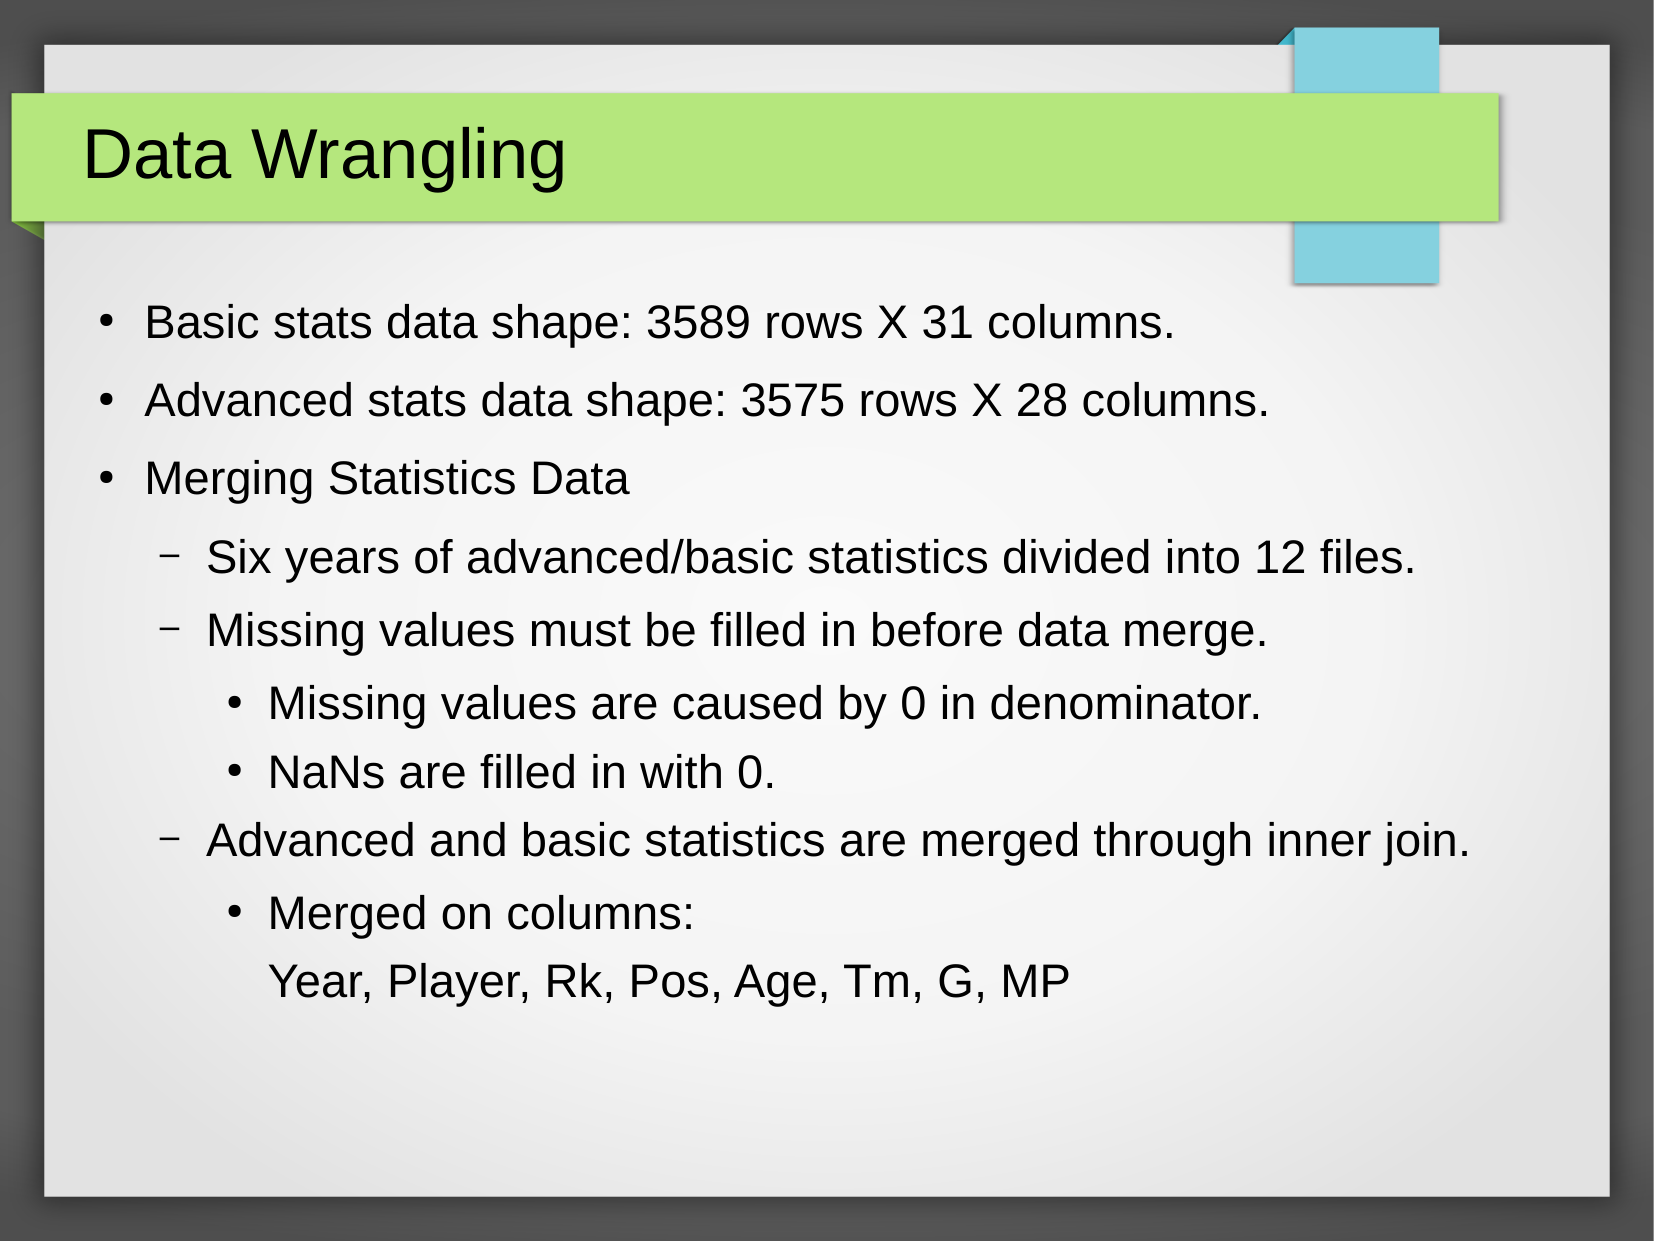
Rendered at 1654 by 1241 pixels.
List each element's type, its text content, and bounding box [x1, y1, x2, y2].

picture [0, 0, 1654, 1241]
list Basic stats data shape: 3589 rows X 31 columns. Advanced stats data shape: 3575 rows X 28 columns. Merging Statistics Data Six years of advanced/basic statistics divided into 12 files. Missing values must be filled in before data merge. Missing values are caused by 0 in denominator. NaNs are filled in with 0. Advanced and basic statistics are merged through inner join. Merged on columns: Year, Player, Rk, Pos, Age, Tm, G, MP [82, 295, 1571, 1015]
title Data Wrangling [82, 94, 1264, 213]
